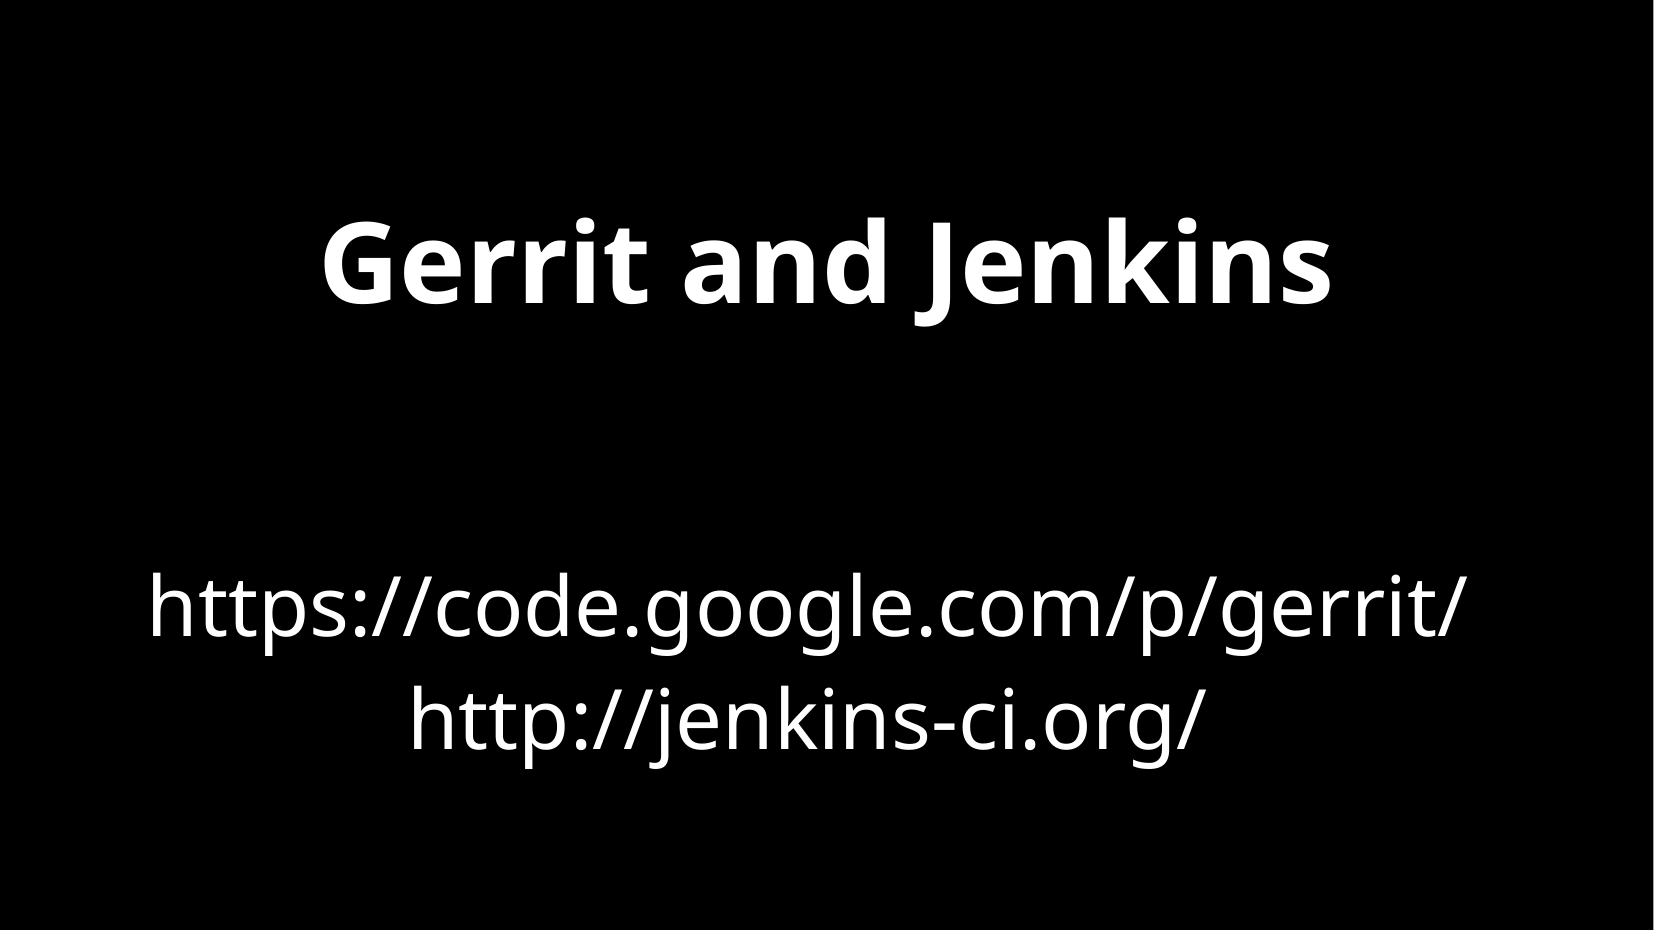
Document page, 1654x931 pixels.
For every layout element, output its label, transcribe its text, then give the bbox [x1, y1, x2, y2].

subtitle https://code.google.com/p/gerrit/ http://jenkins-ci.org/ [80, 506, 1536, 815]
title Gerrit and Jenkins [82, 118, 1571, 402]
